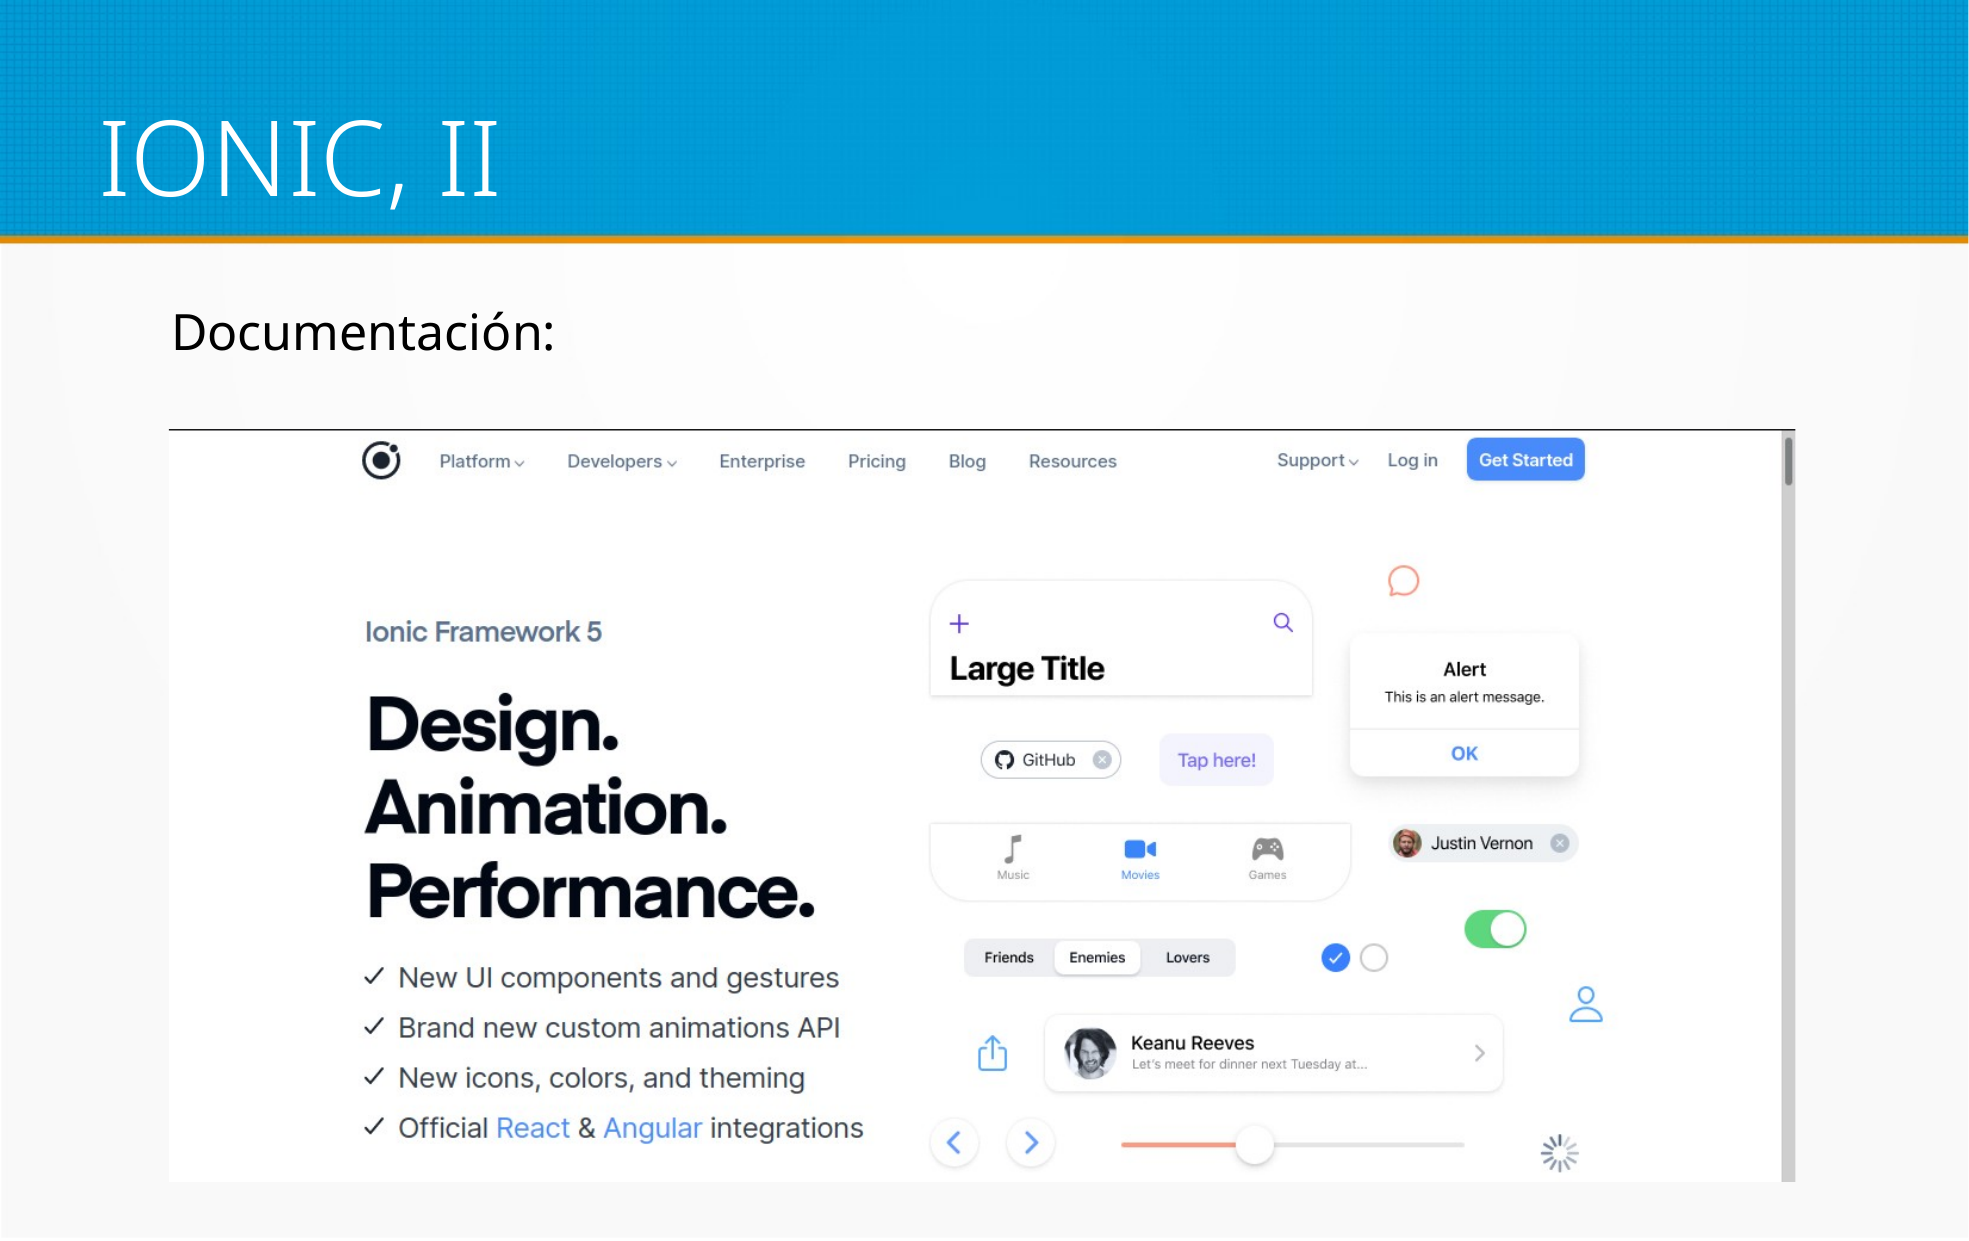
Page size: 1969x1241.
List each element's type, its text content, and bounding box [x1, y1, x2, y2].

picture [0, 233, 1969, 1241]
text_box Documentación: [165, 296, 588, 367]
title IONIC, II [98, 19, 1870, 227]
